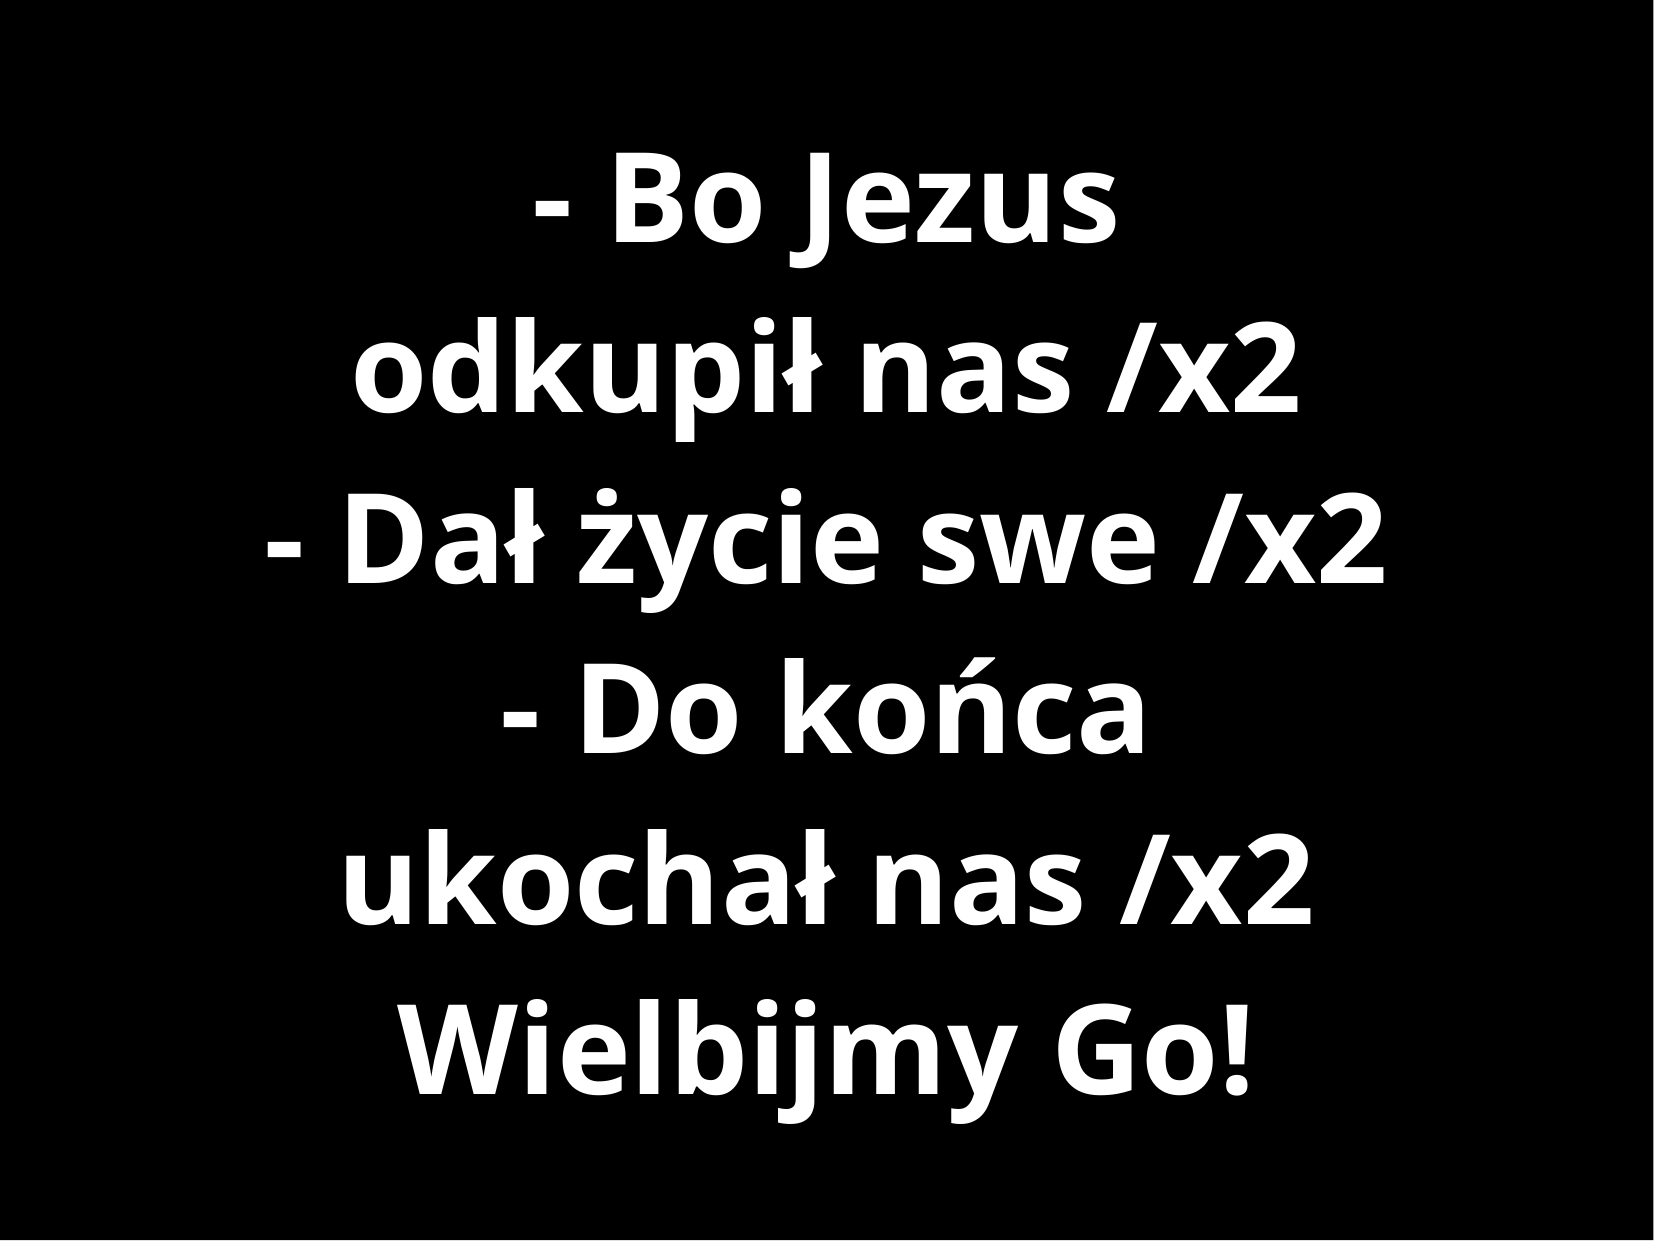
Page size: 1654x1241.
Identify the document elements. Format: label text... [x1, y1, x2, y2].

title - Bo Jezus odkupił nas /x2 - Dał życie swe /x2 - Do końca ukochał nas /x2 Wielbijmy Go! [0, 0, 1654, 1241]
